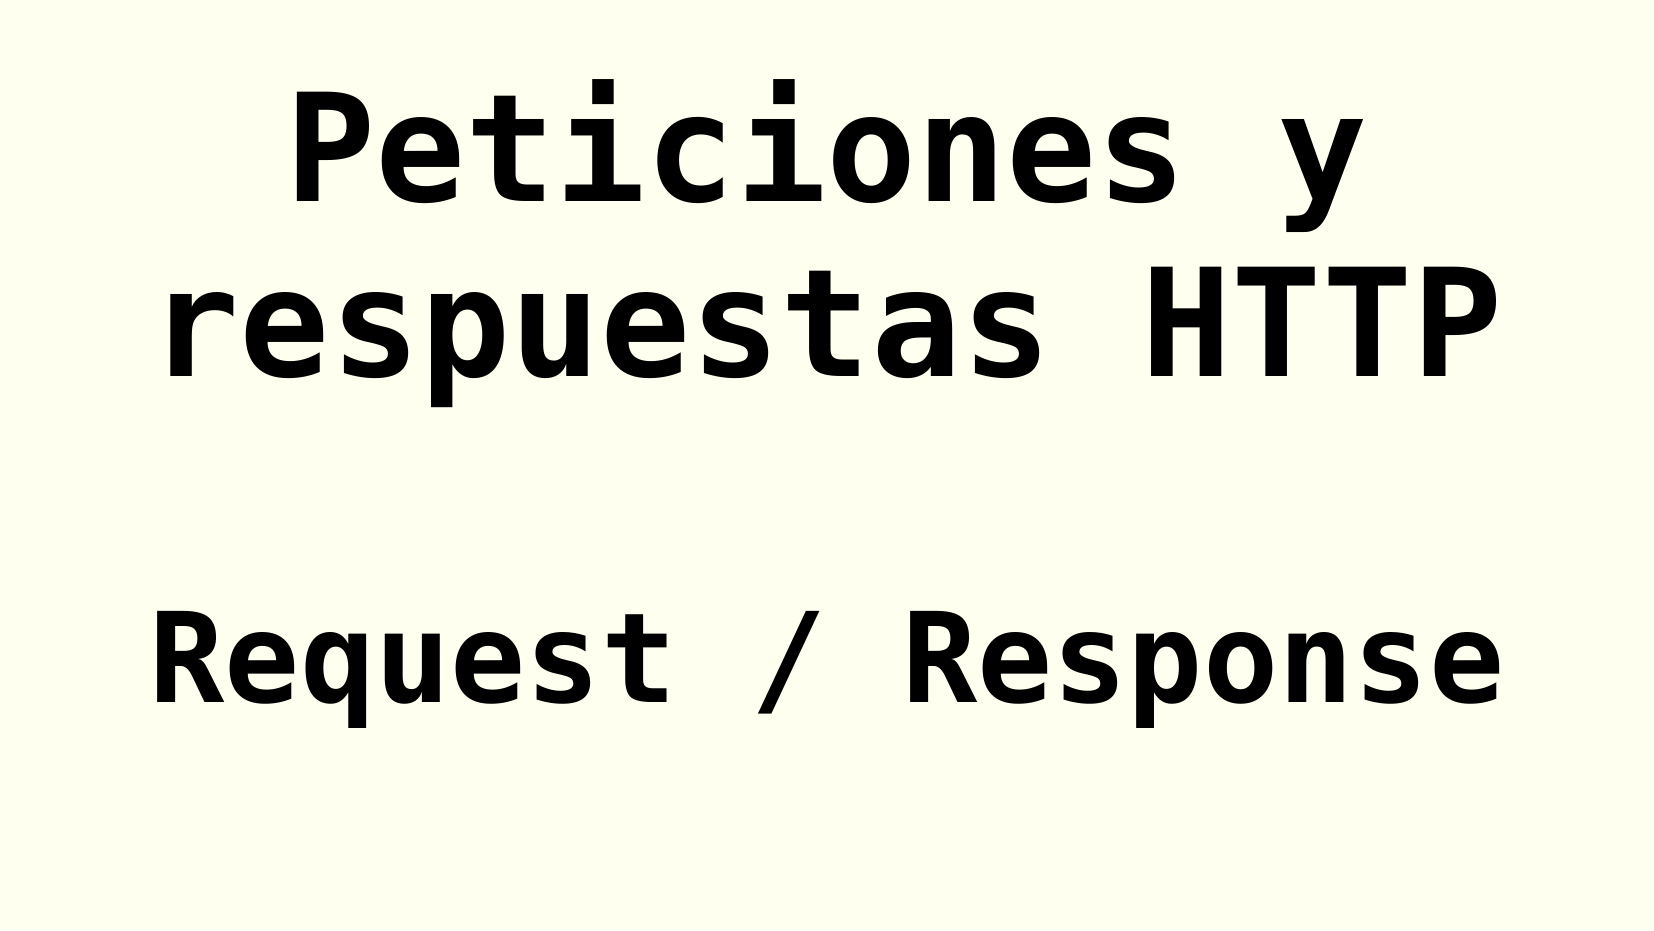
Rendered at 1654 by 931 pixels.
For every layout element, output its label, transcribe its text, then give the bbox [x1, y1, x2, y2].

subtitle Peticiones y respuestas HTTP Request / Response [82, 37, 1571, 758]
